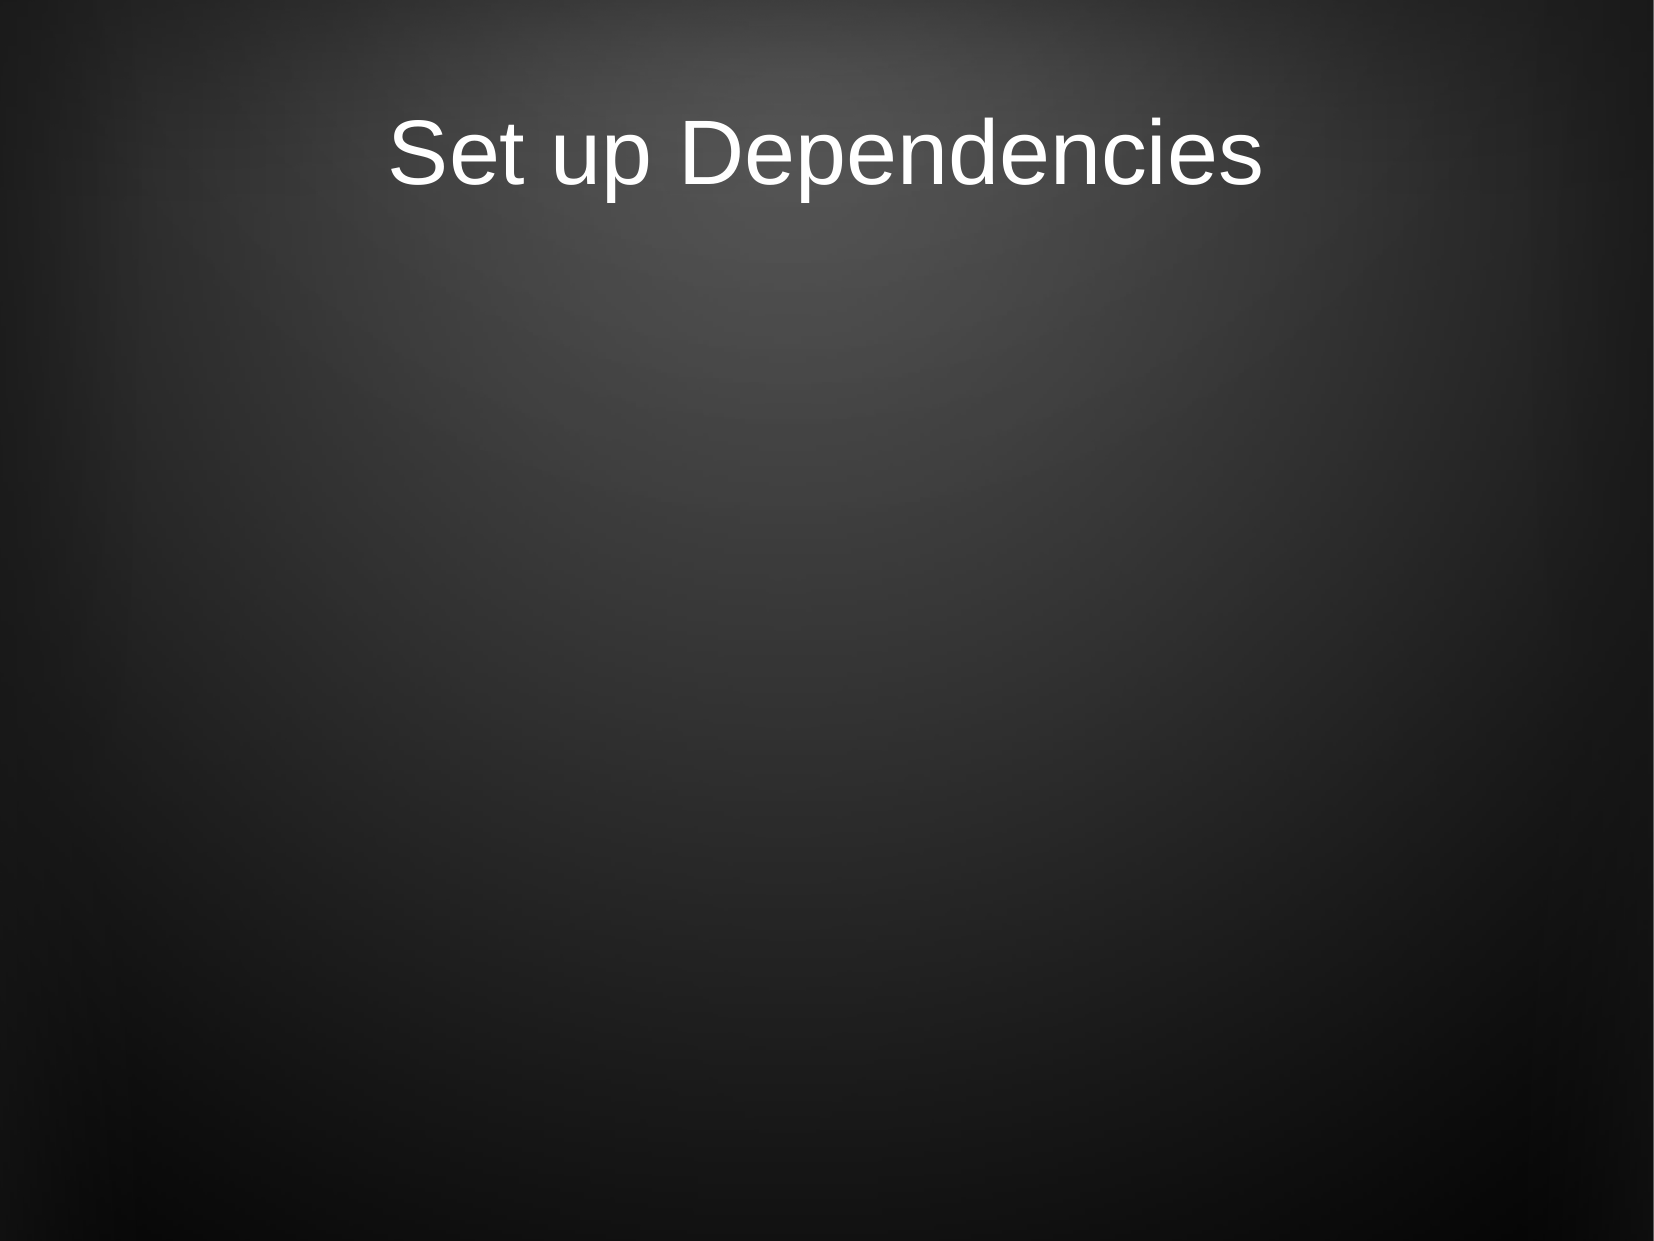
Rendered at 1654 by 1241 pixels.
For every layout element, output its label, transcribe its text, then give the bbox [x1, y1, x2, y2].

title Set up Dependencies [82, 49, 1571, 225]
picture [0, 0, 1654, 1241]
